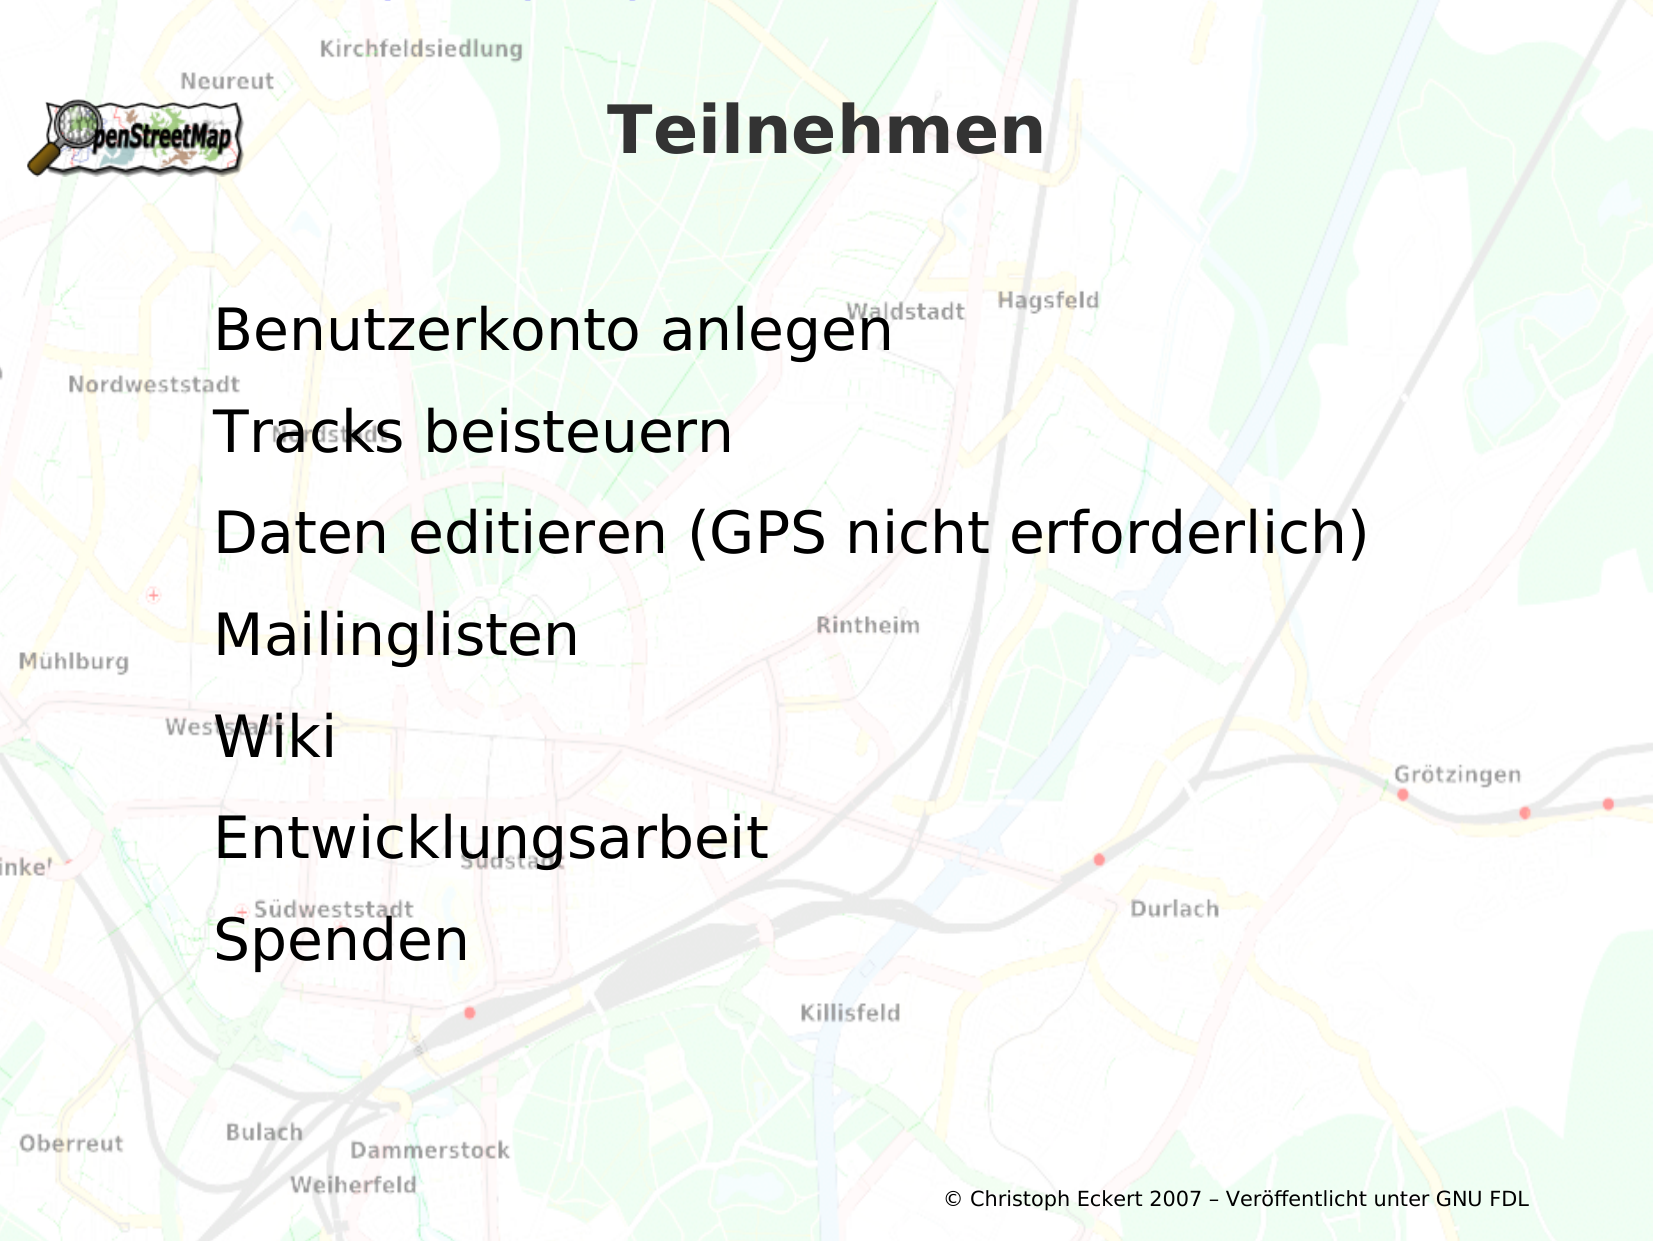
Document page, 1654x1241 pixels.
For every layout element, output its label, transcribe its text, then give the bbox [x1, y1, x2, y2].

title Teilnehmen [121, 91, 1534, 299]
picture [0, 0, 1653, 1241]
subtitle Benutzerkonto anlegen Tracks beisteuern Daten editieren (GPS nicht erforderlich) Mailinglisten Wiki Entwicklungsarbeit Spenden [178, 279, 1570, 958]
